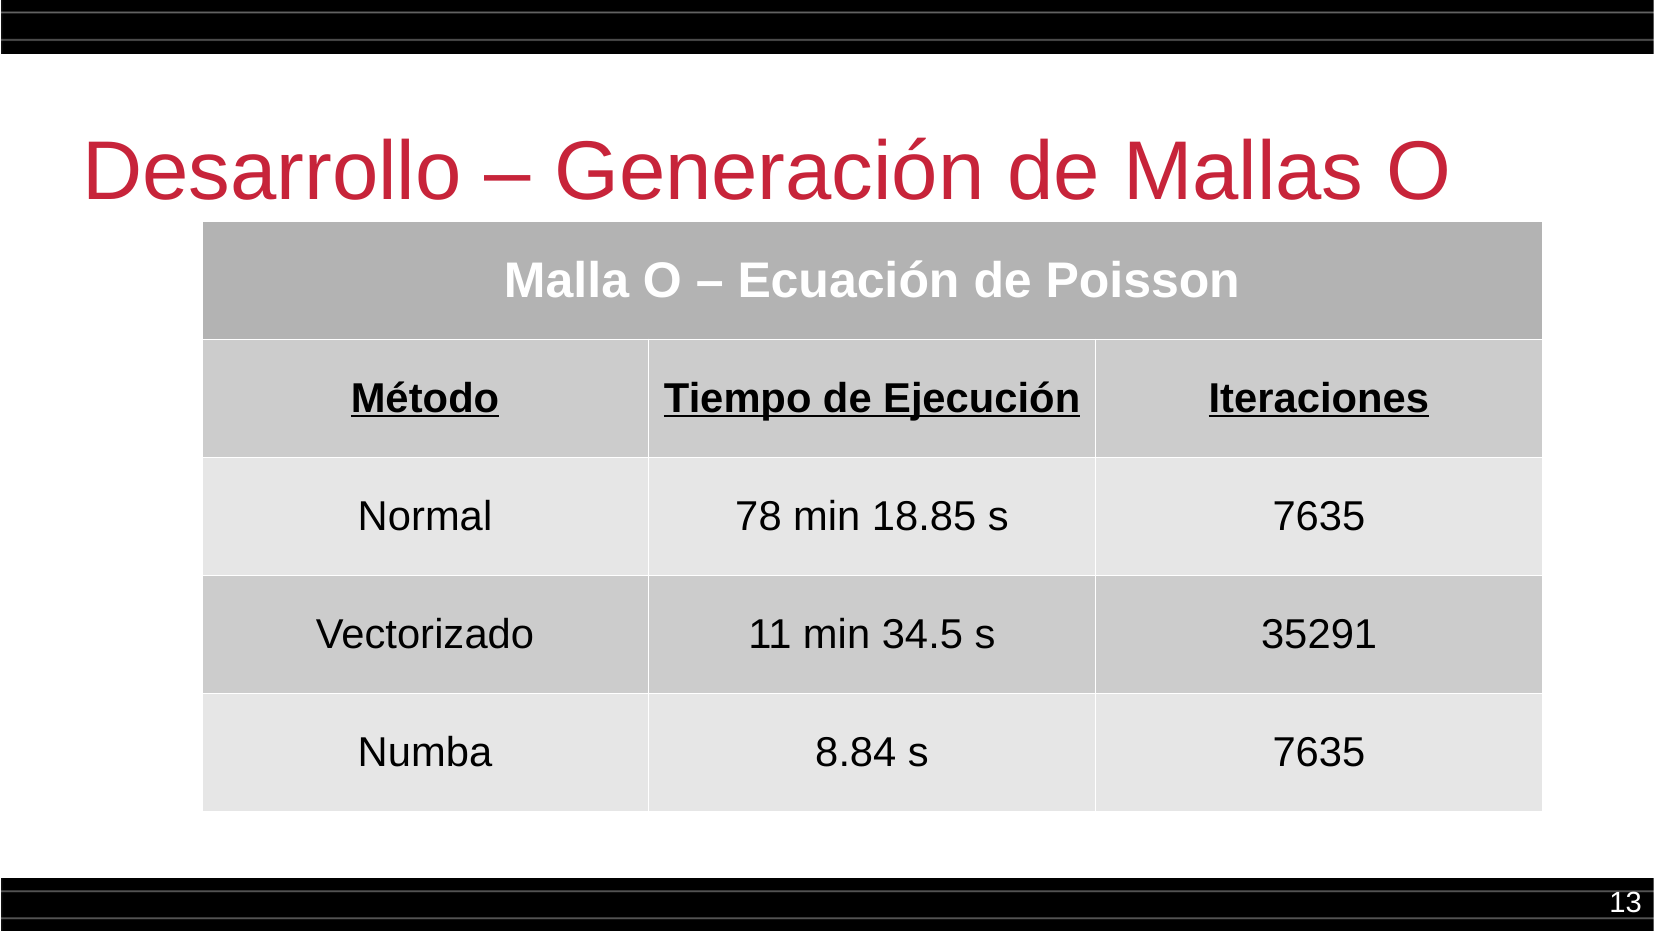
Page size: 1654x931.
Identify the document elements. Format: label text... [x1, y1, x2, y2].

table_header Malla O – Ecuación de Poisson [203, 222, 1542, 339]
table_cell 11 min 34.5 s [649, 576, 1095, 693]
table_cell 7635 [1096, 694, 1542, 811]
table_cell 8.84 s [649, 694, 1095, 811]
title Desarrollo – Generación de Mallas O [82, 92, 1571, 249]
table_cell Iteraciones [1096, 340, 1542, 457]
table_cell 35291 [1096, 576, 1542, 693]
table_cell Método [203, 340, 648, 457]
table_cell Tiempo de Ejecución [649, 340, 1095, 457]
picture [1, 0, 1654, 54]
table_cell Numba [203, 694, 648, 811]
table_cell Normal [203, 458, 648, 575]
table_cell 7635 [1096, 458, 1542, 575]
table_cell 78 min 18.85 s [649, 458, 1095, 575]
table_cell Vectorizado [203, 576, 648, 693]
picture [1, 878, 1654, 931]
